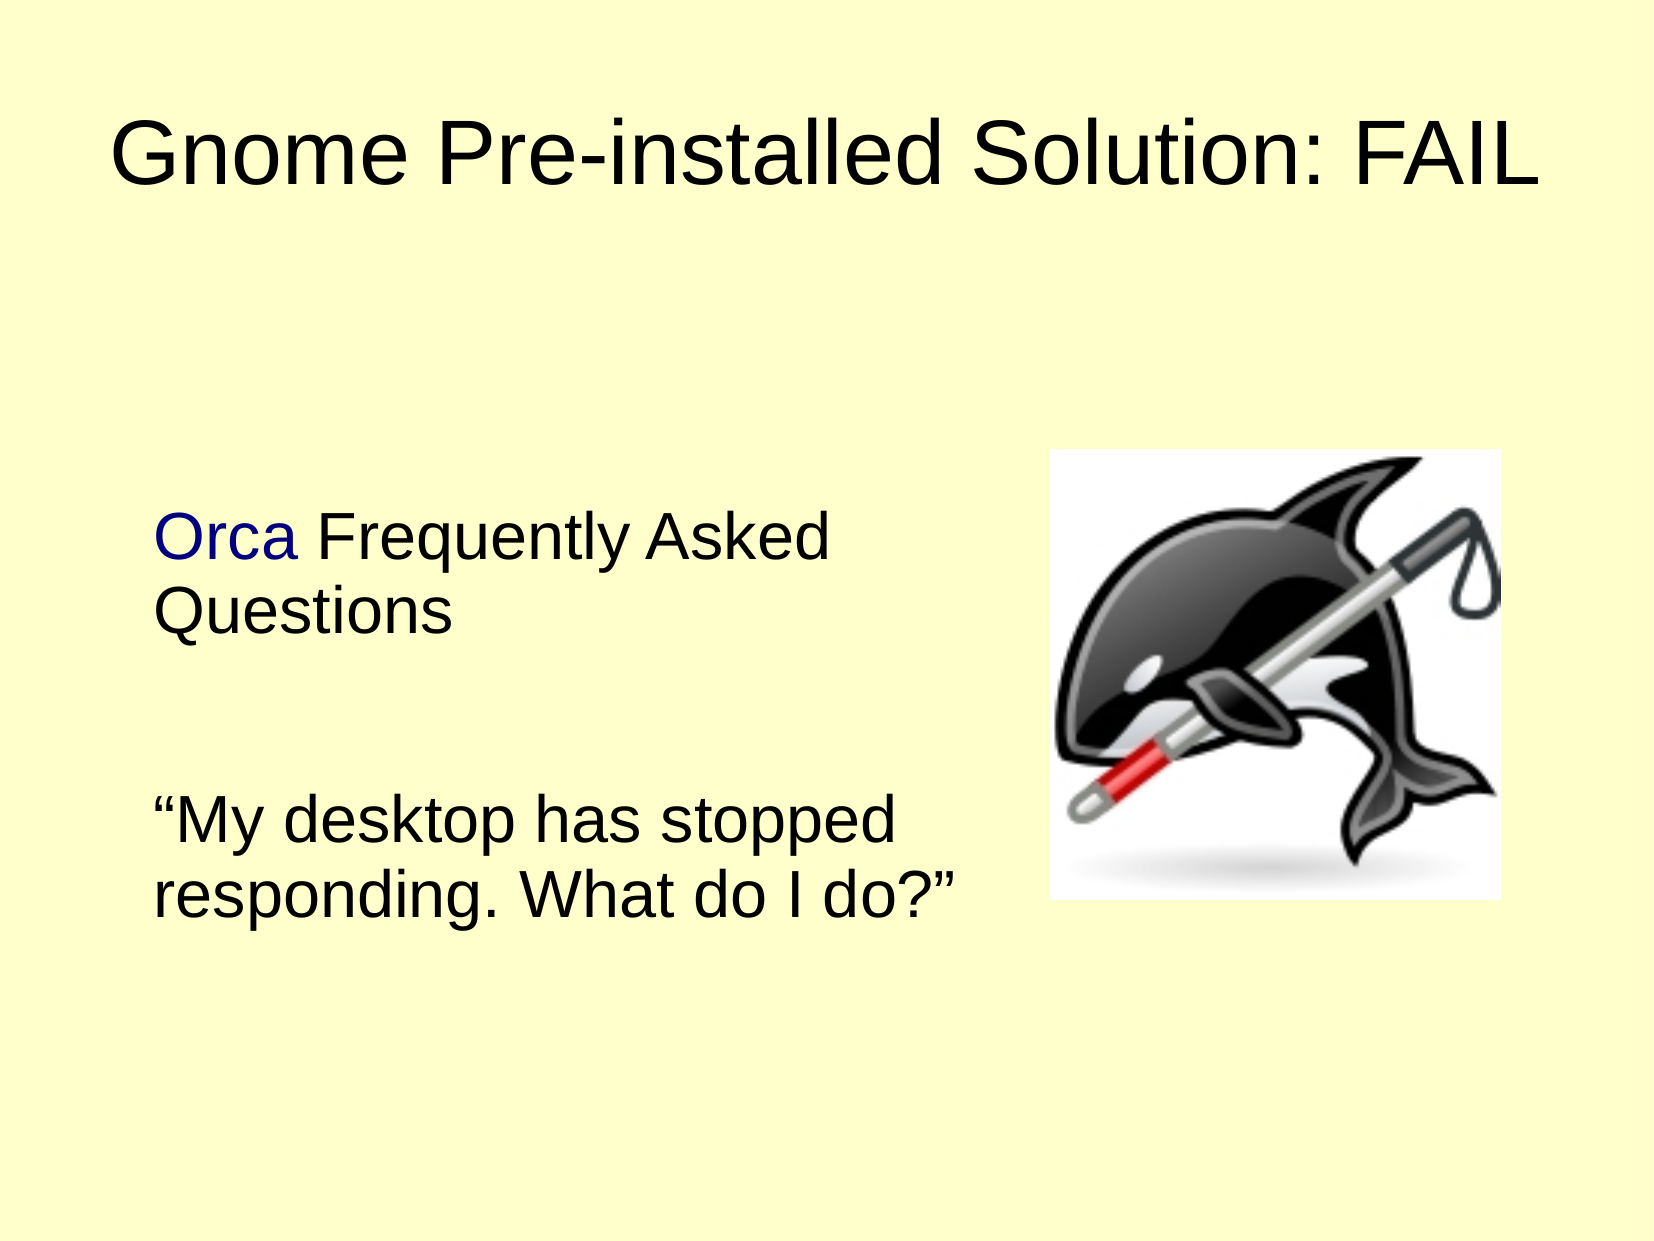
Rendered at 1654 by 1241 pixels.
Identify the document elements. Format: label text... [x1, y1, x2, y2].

title Gnome Pre-installed Solution: FAIL [82, 49, 1571, 257]
list Orca Frequently Asked Questions “My desktop has stopped responding. What do I do?” [82, 290, 1013, 1126]
picture [1050, 449, 1501, 901]
